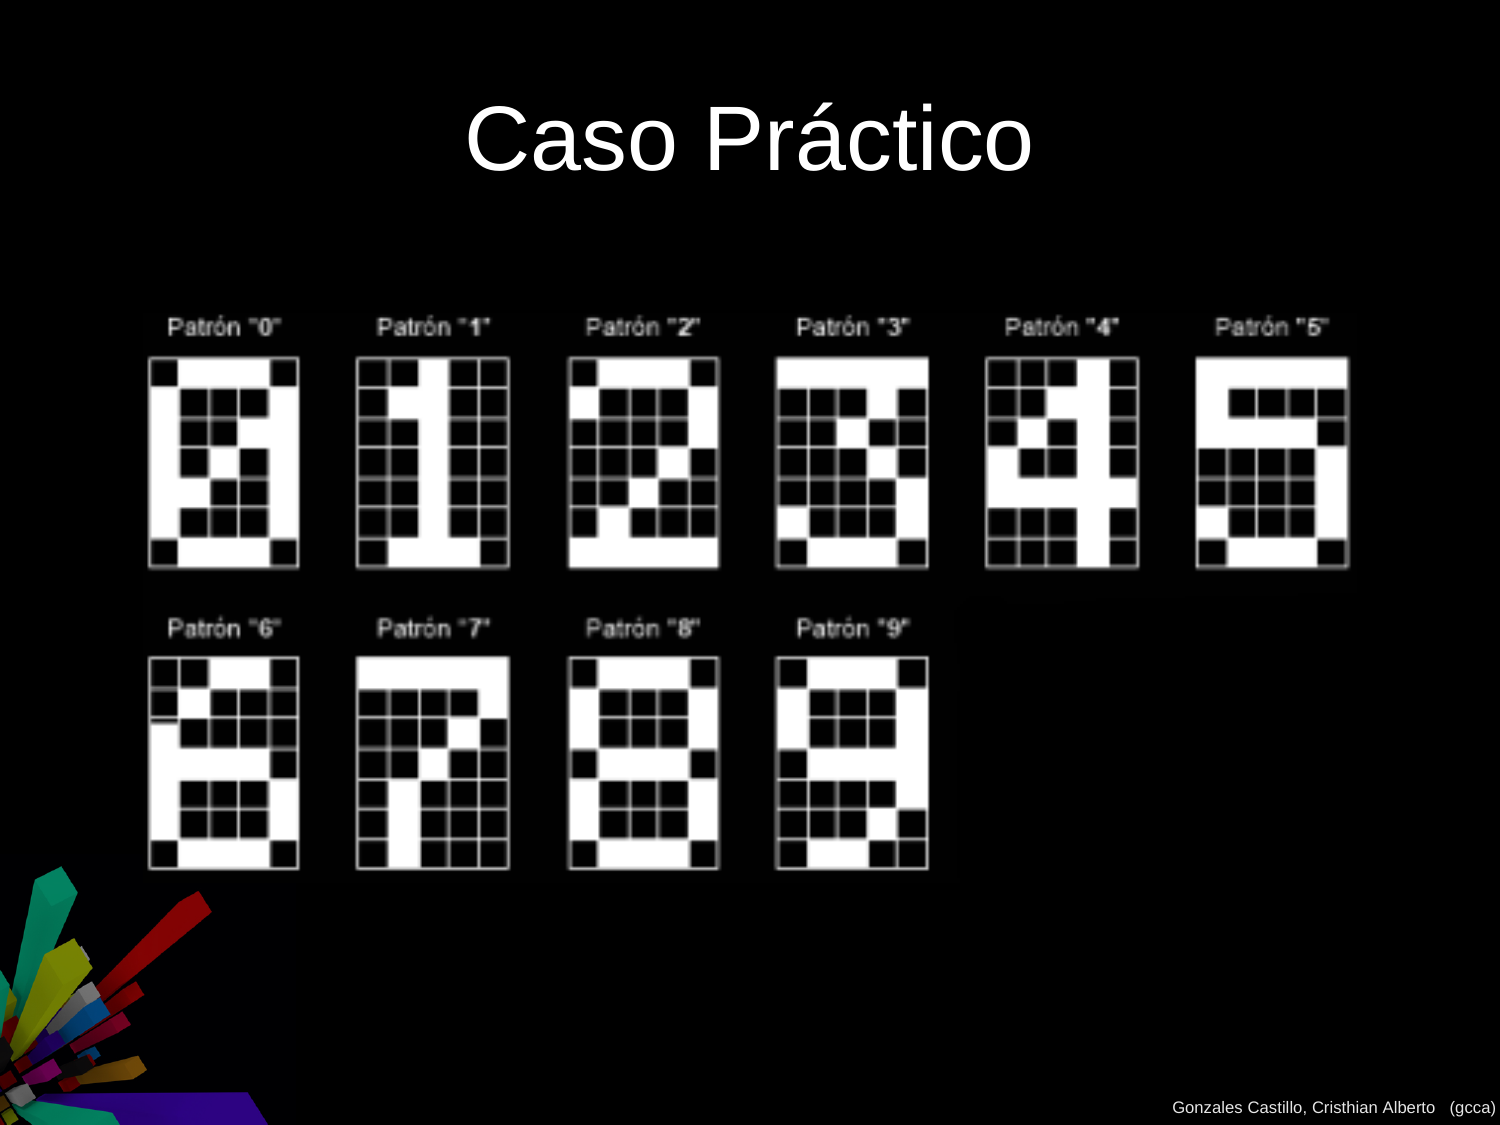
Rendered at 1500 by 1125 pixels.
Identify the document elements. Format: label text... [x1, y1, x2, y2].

title Caso Práctico [75, 44, 1426, 233]
picture [0, 313, 1357, 1125]
